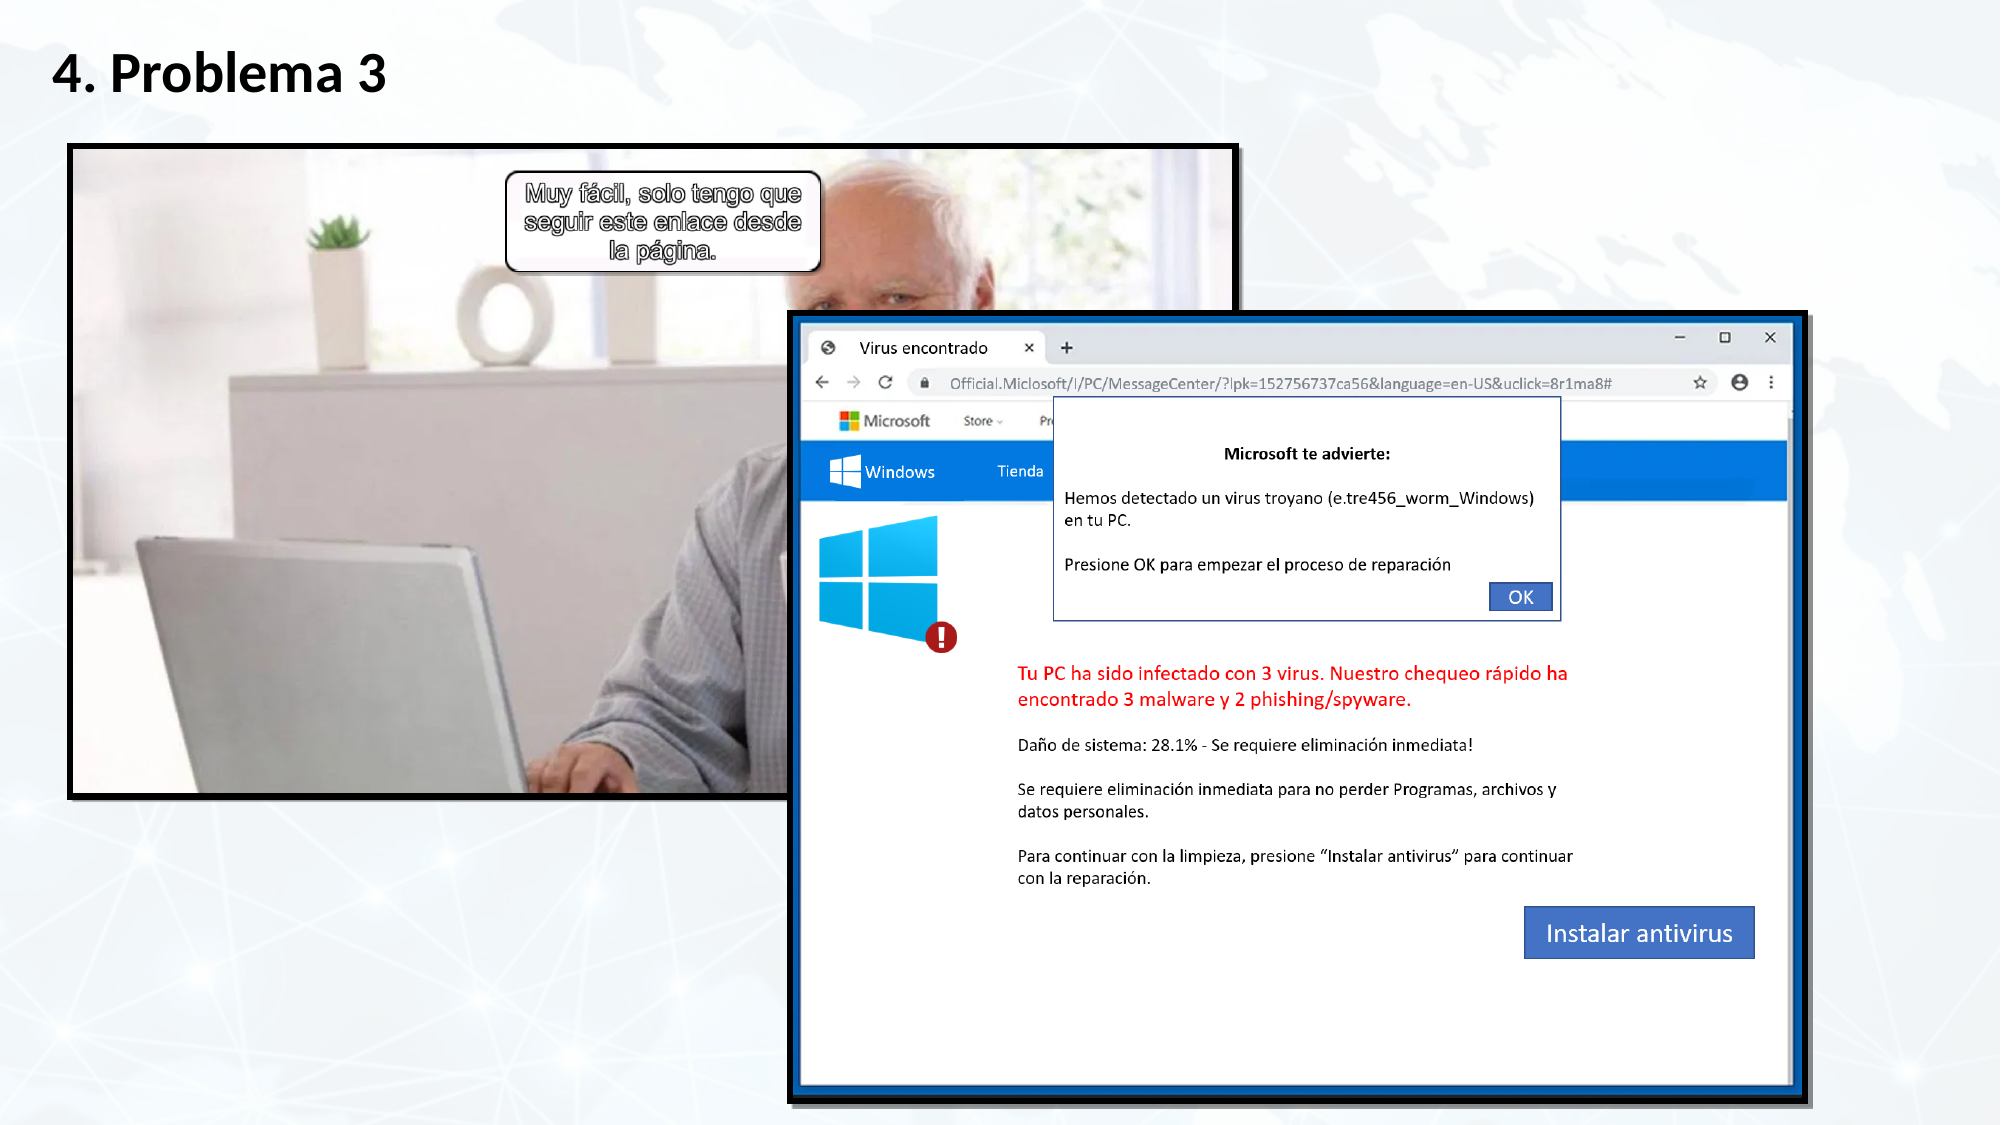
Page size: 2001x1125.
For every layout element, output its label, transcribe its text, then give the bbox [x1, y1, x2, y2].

picture [0, 0, 2000, 1125]
text_box 4. Problema 3 [37, 27, 871, 113]
